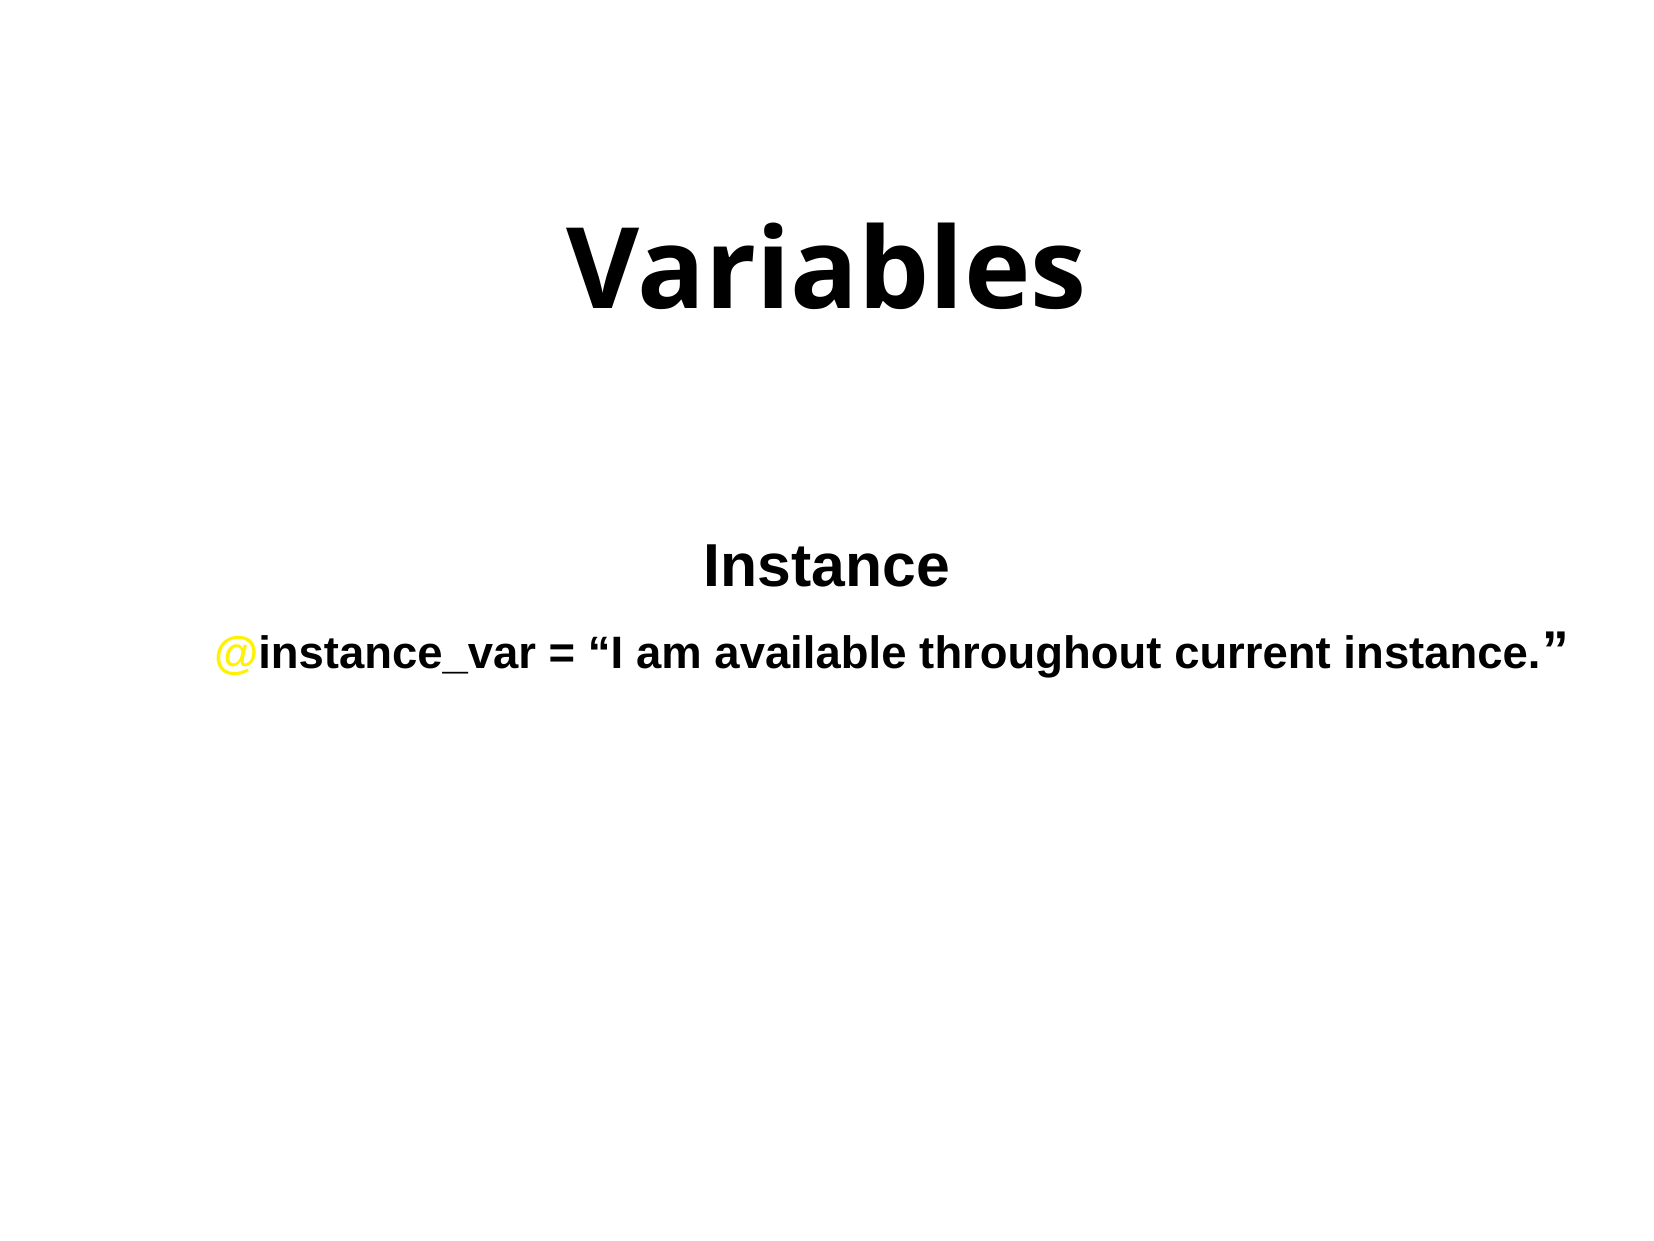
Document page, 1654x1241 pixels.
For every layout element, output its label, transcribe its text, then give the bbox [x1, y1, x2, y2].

title Variables [82, 161, 1571, 369]
list Instance @instance_var = “I am available throughout current instance.” [82, 531, 1571, 714]
